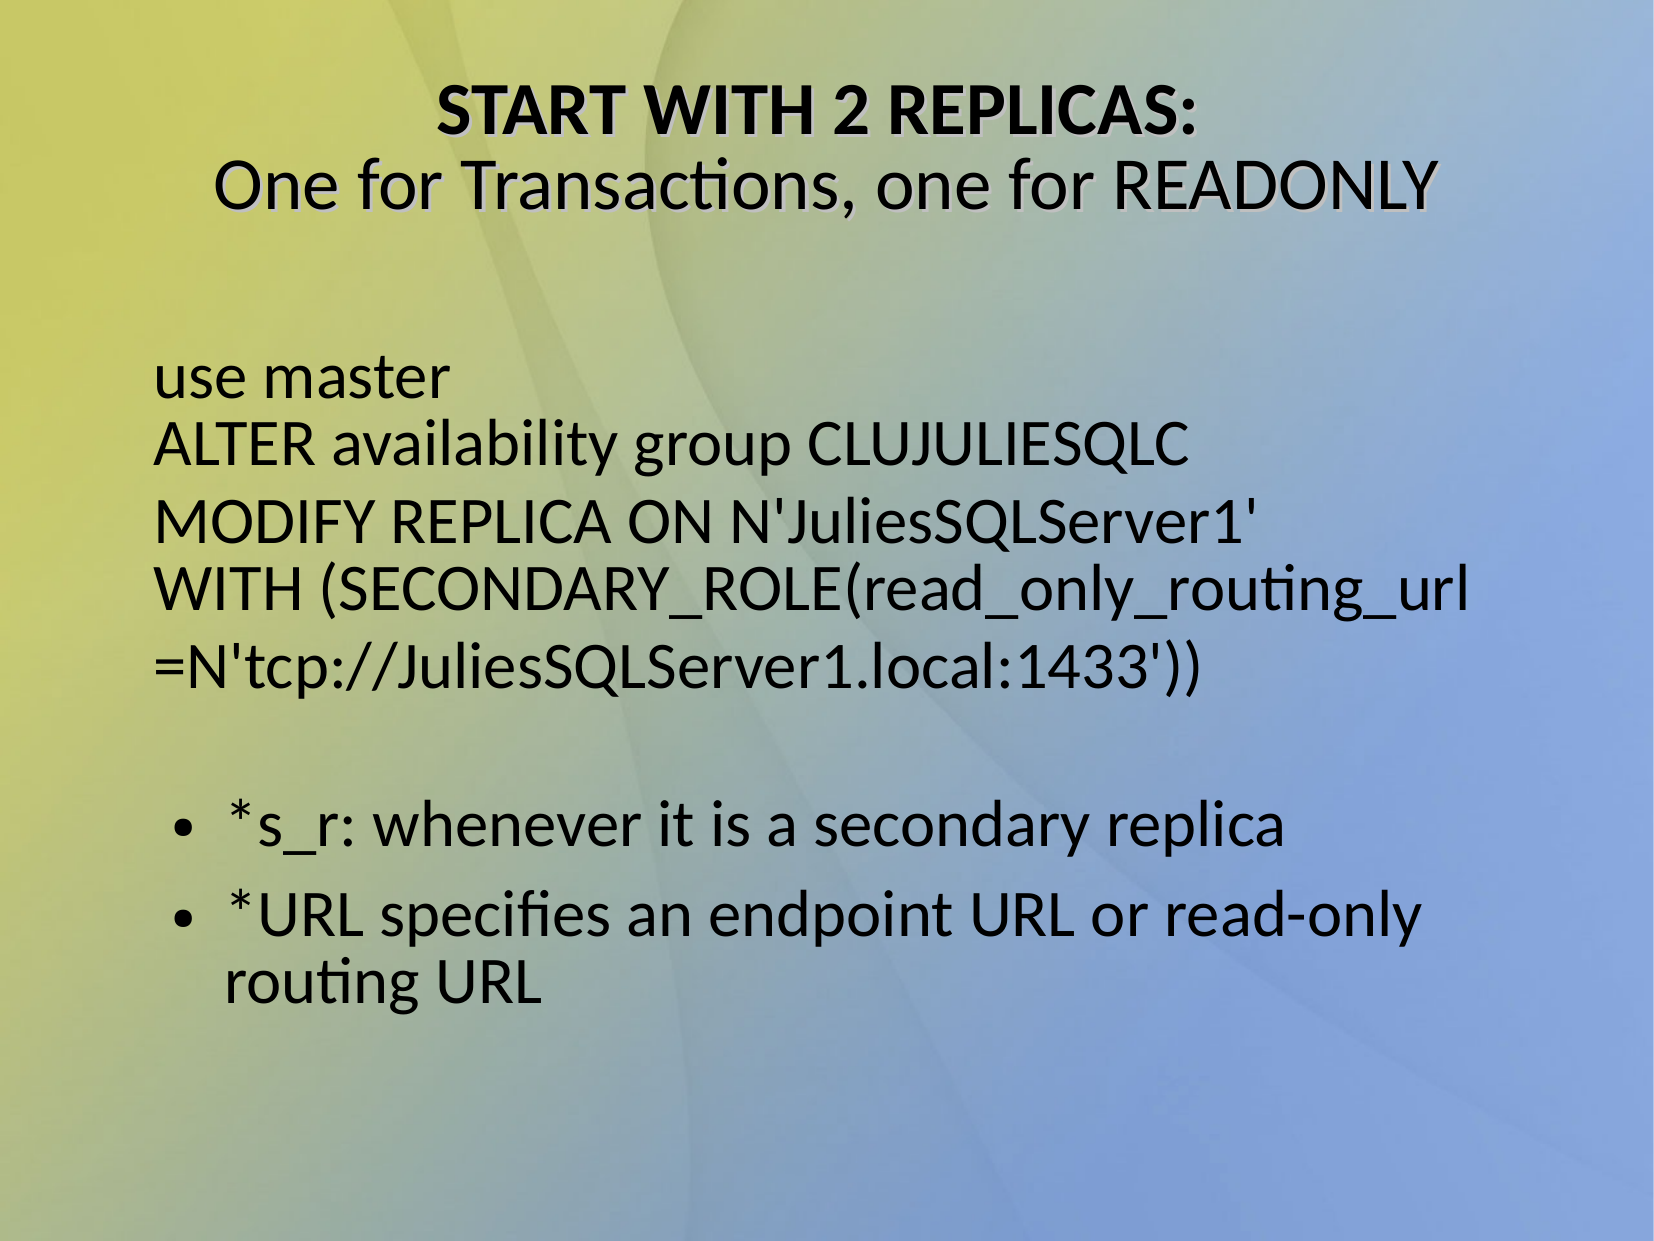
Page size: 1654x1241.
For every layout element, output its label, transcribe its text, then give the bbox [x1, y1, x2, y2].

list use master ALTER availability group CLUJULIESQLC MODIFY REPLICA ON N'JuliesSQLServer1' WITH (SECONDARY_ROLE(read_only_routing_url =N'tcp://JuliesSQLServer1.local:1433')) *s_r: whenever it is a secondary replica *URL specifies an endpoint URL or read-only routing URL [82, 290, 1571, 1021]
picture [0, 0, 1654, 1241]
title START WITH 2 REPLICAS: One for Transactions, one for READONLY [82, 49, 1571, 257]
